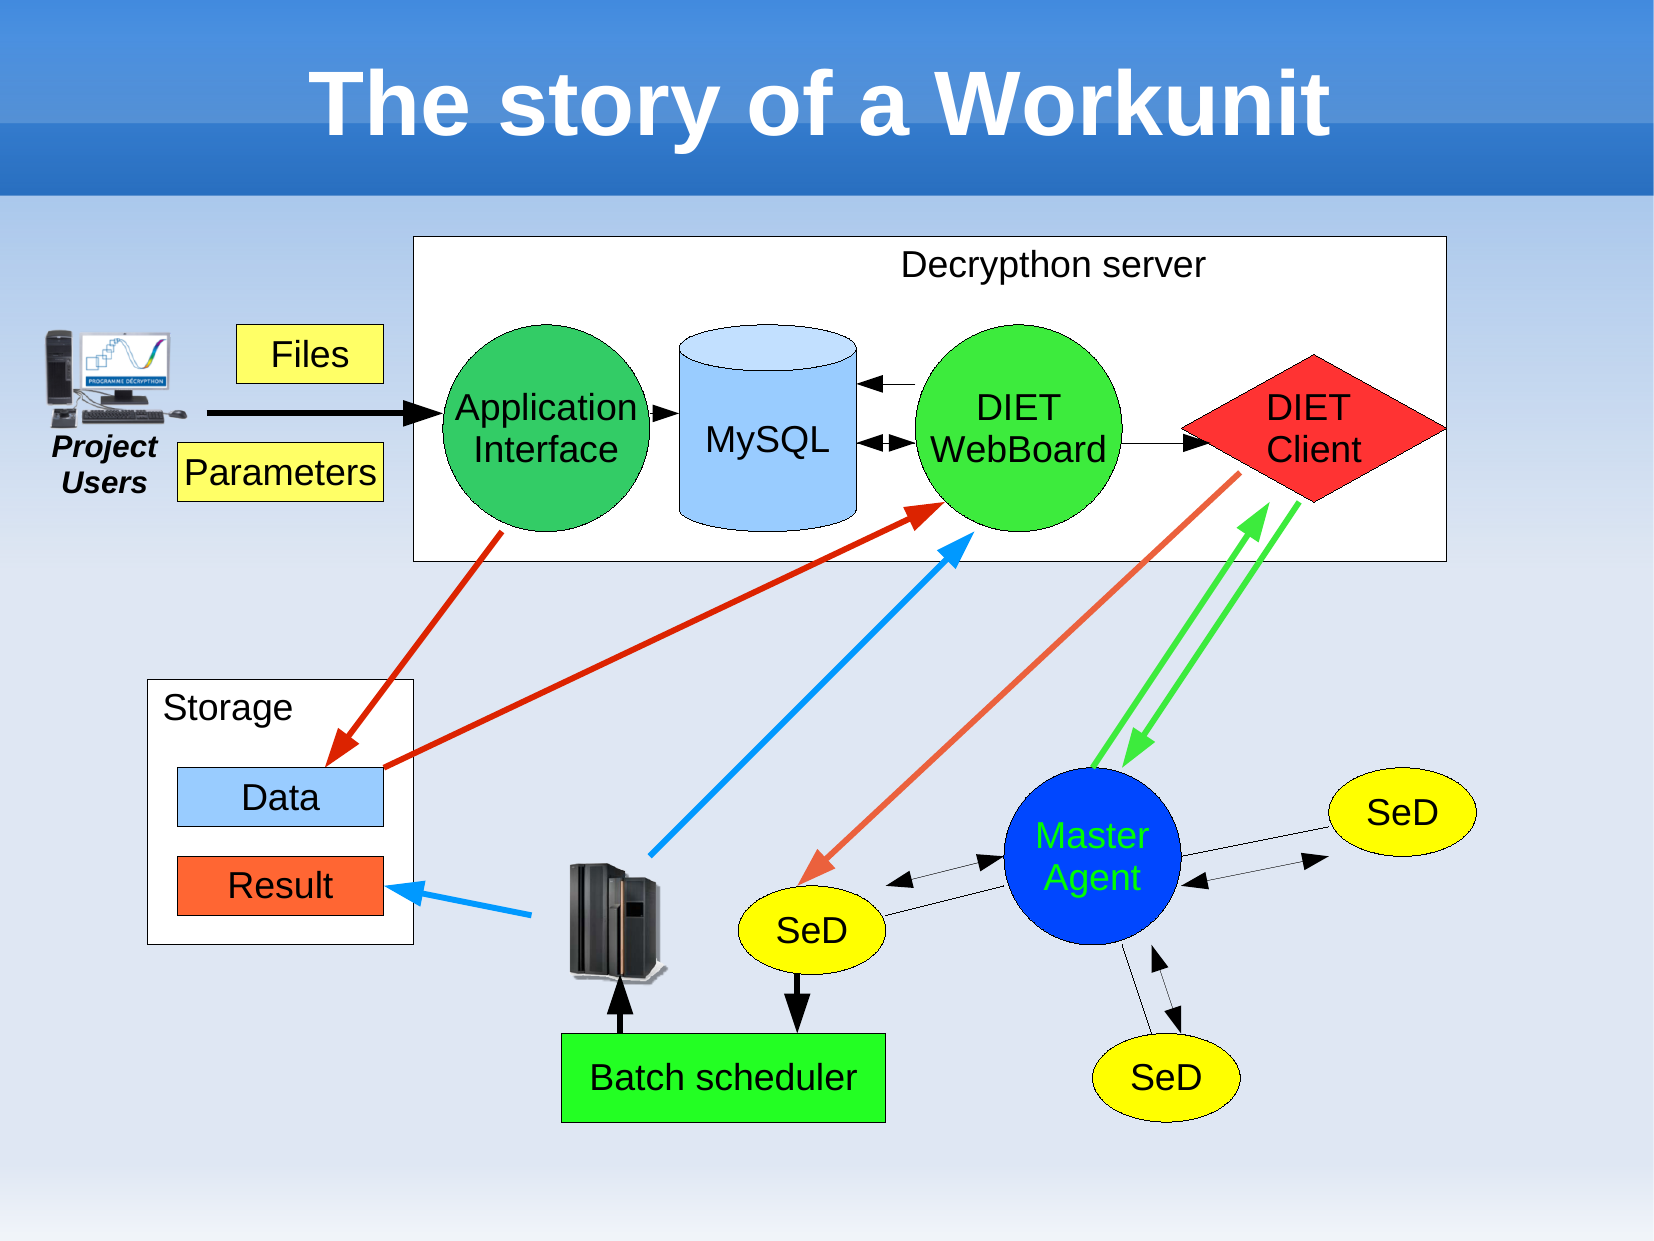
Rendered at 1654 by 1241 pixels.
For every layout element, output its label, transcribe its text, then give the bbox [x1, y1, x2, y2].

text_box Project Users [0, 419, 210, 508]
text_box Application Interface [442, 324, 650, 532]
text_box Storage [147, 679, 414, 736]
text_box SeD [1328, 767, 1477, 857]
text_box SeD [1092, 1033, 1241, 1123]
text_box [413, 236, 1447, 562]
text_box MySQL [679, 350, 857, 532]
text_box Data [177, 767, 384, 827]
text_box Batch scheduler [561, 1033, 886, 1123]
text_box SeD [738, 885, 886, 975]
title The story of a Workunit [76, 7, 1565, 200]
text_box Result [177, 856, 384, 916]
text_box [147, 736, 414, 945]
text_box Decrypthon server [885, 236, 1329, 294]
text_box Files [236, 324, 384, 384]
picture [0, 0, 1654, 1241]
text_box Parameters [177, 442, 384, 502]
text_box DIET Client [1181, 354, 1447, 503]
text_box Master Agent [1003, 767, 1182, 945]
text_box DIET WebBoard [915, 324, 1123, 532]
